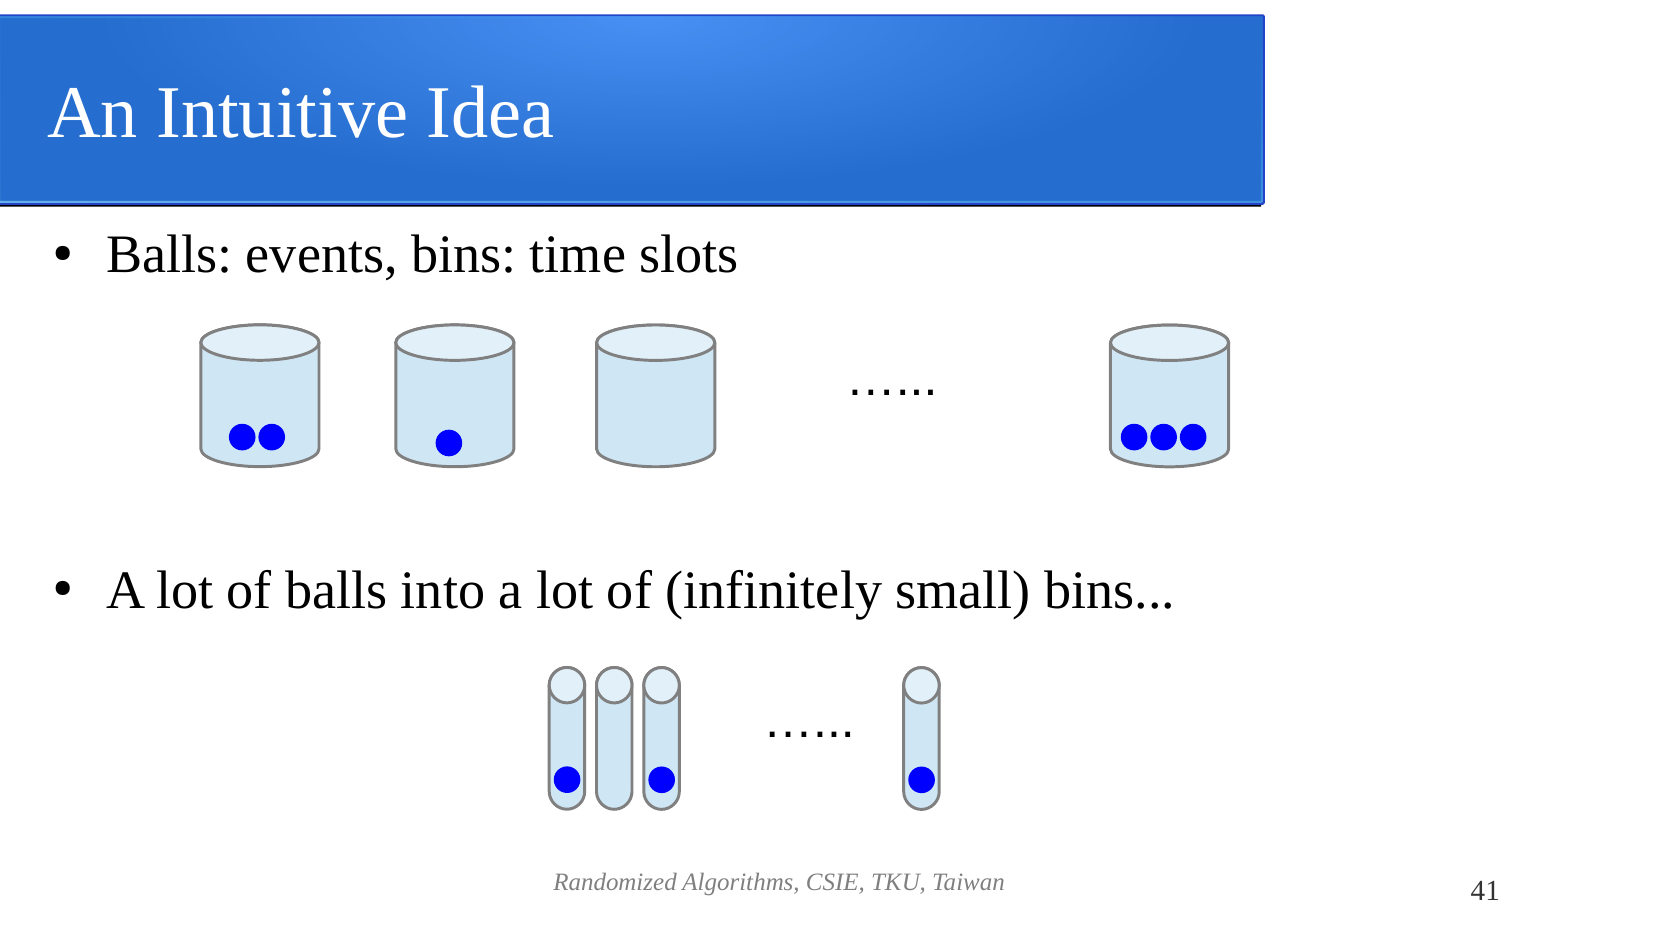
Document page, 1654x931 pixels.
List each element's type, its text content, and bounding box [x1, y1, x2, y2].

text_box [903, 688, 940, 810]
text_box [596, 344, 715, 467]
list Balls: events, bins: time slots A lot of balls into a lot of (infinitely small) bins... [35, 224, 1524, 764]
text_box [395, 344, 514, 467]
text_box [596, 686, 633, 810]
text_box [1110, 345, 1229, 467]
text_box [549, 690, 585, 810]
text_box …... [826, 342, 957, 414]
text_box [200, 343, 320, 467]
text_box …... [744, 685, 875, 756]
title An Intuitive Idea [47, 35, 1199, 189]
text_box [643, 688, 680, 810]
